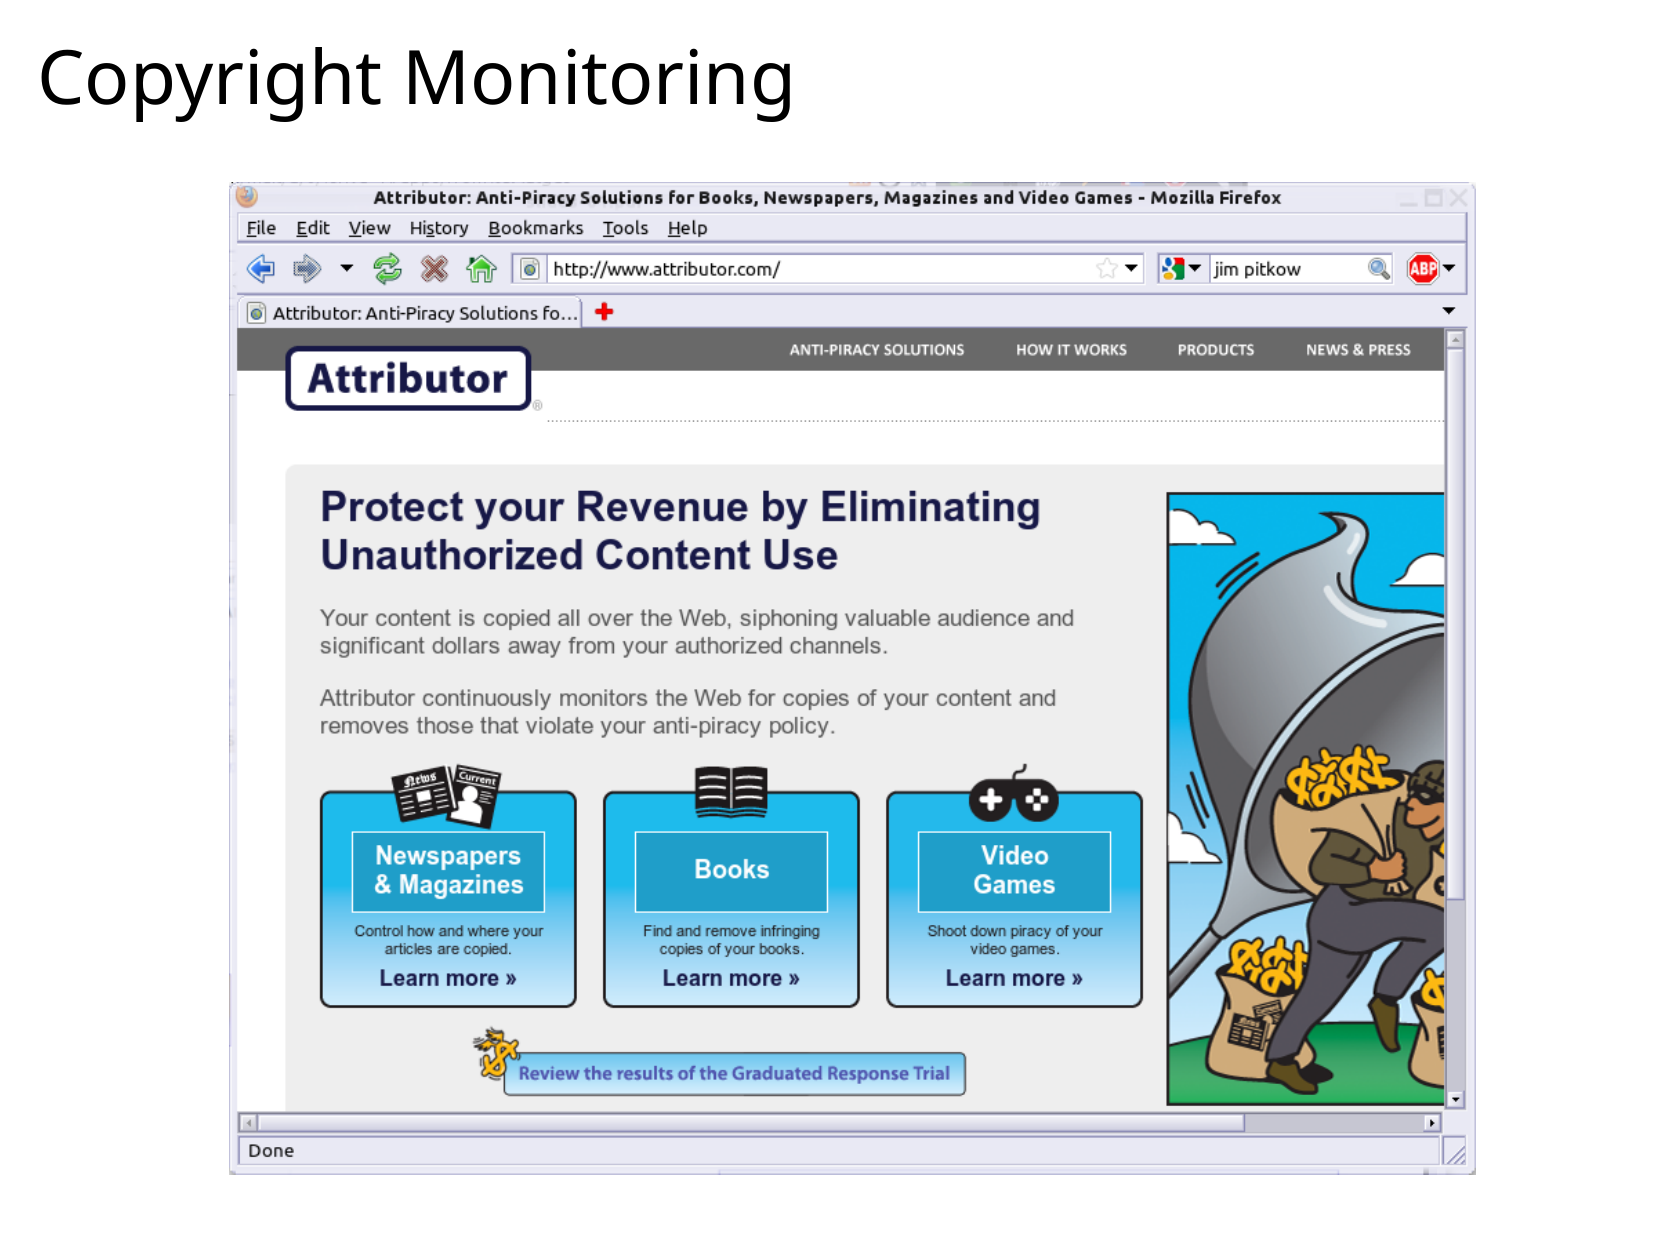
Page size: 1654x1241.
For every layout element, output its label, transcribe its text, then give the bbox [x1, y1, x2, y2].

picture [229, 182, 1476, 1175]
title Copyright Monitoring [37, 7, 1613, 143]
